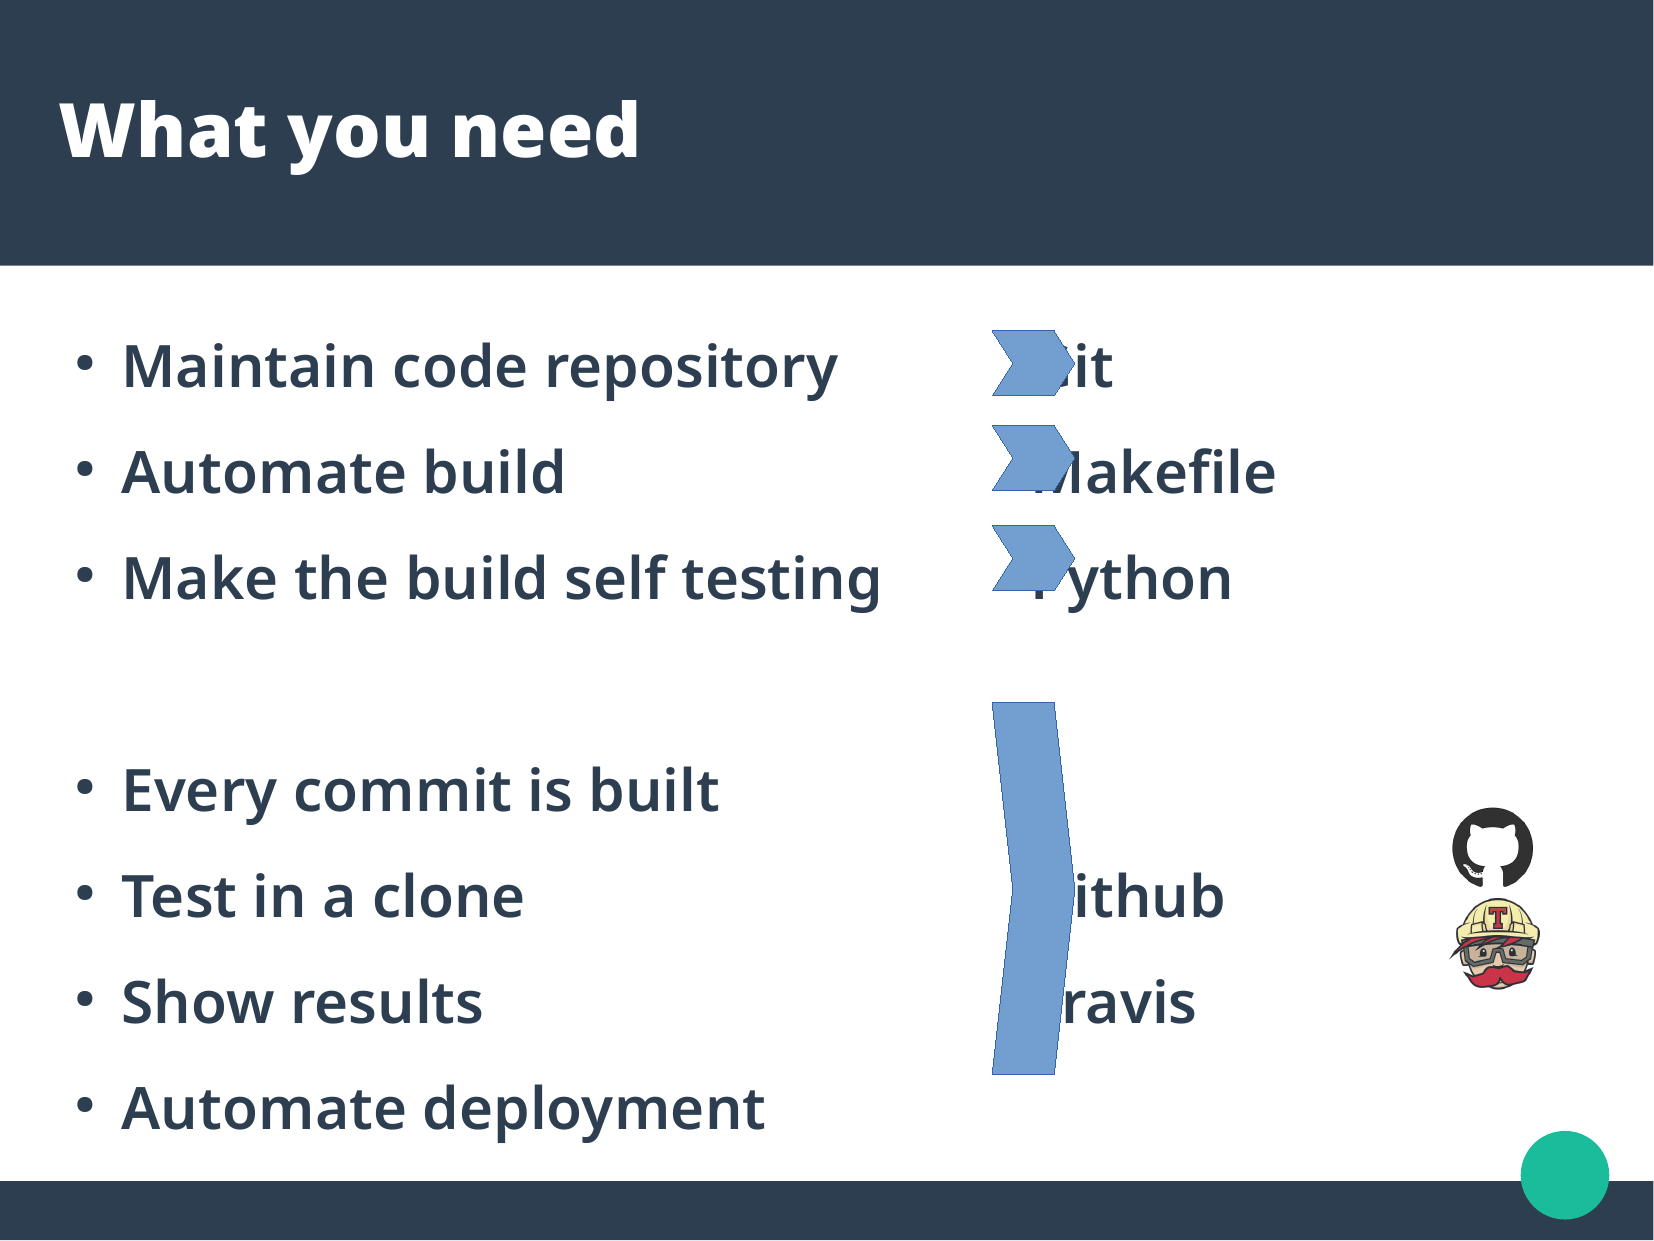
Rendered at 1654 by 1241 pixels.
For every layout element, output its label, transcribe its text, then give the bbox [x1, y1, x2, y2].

picture [1411, 804, 1574, 890]
picture [1445, 891, 1550, 997]
text_box [992, 425, 1075, 491]
text_box [992, 702, 1075, 1075]
title What you need [59, 49, 1595, 207]
text_box [992, 525, 1075, 591]
text_box [992, 330, 1075, 396]
list Maintain code repository Git Automate build Makefile Make the build self testing Python Every commit is built Test in a clone Github Show results Travis Automate deployment [59, 324, 1619, 1152]
